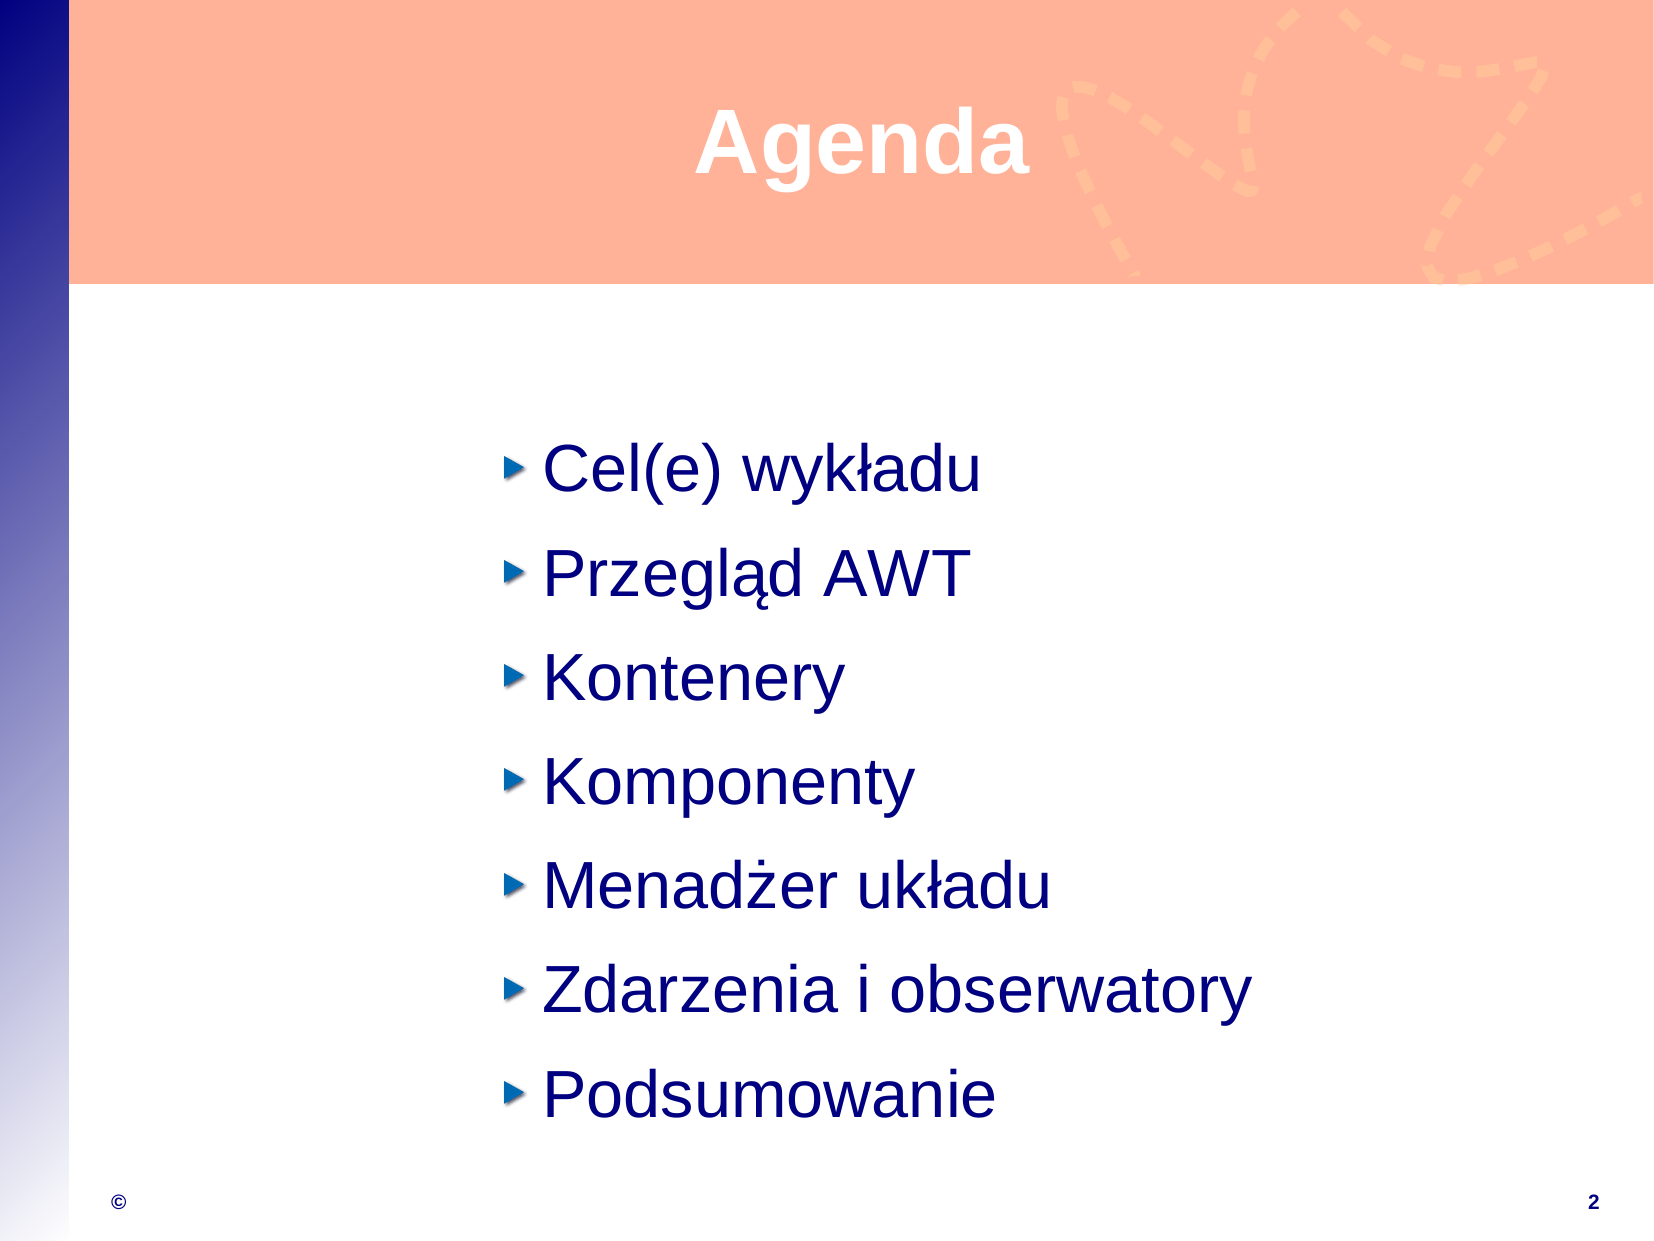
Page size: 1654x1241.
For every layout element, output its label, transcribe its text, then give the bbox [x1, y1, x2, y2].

list Cel(e) wykładu Przegląd AWT Kontenery Komponenty Menadżer układu Zdarzenia i obserwatory Podsumowanie [471, 431, 1254, 1132]
title Agenda [70, 37, 1654, 246]
